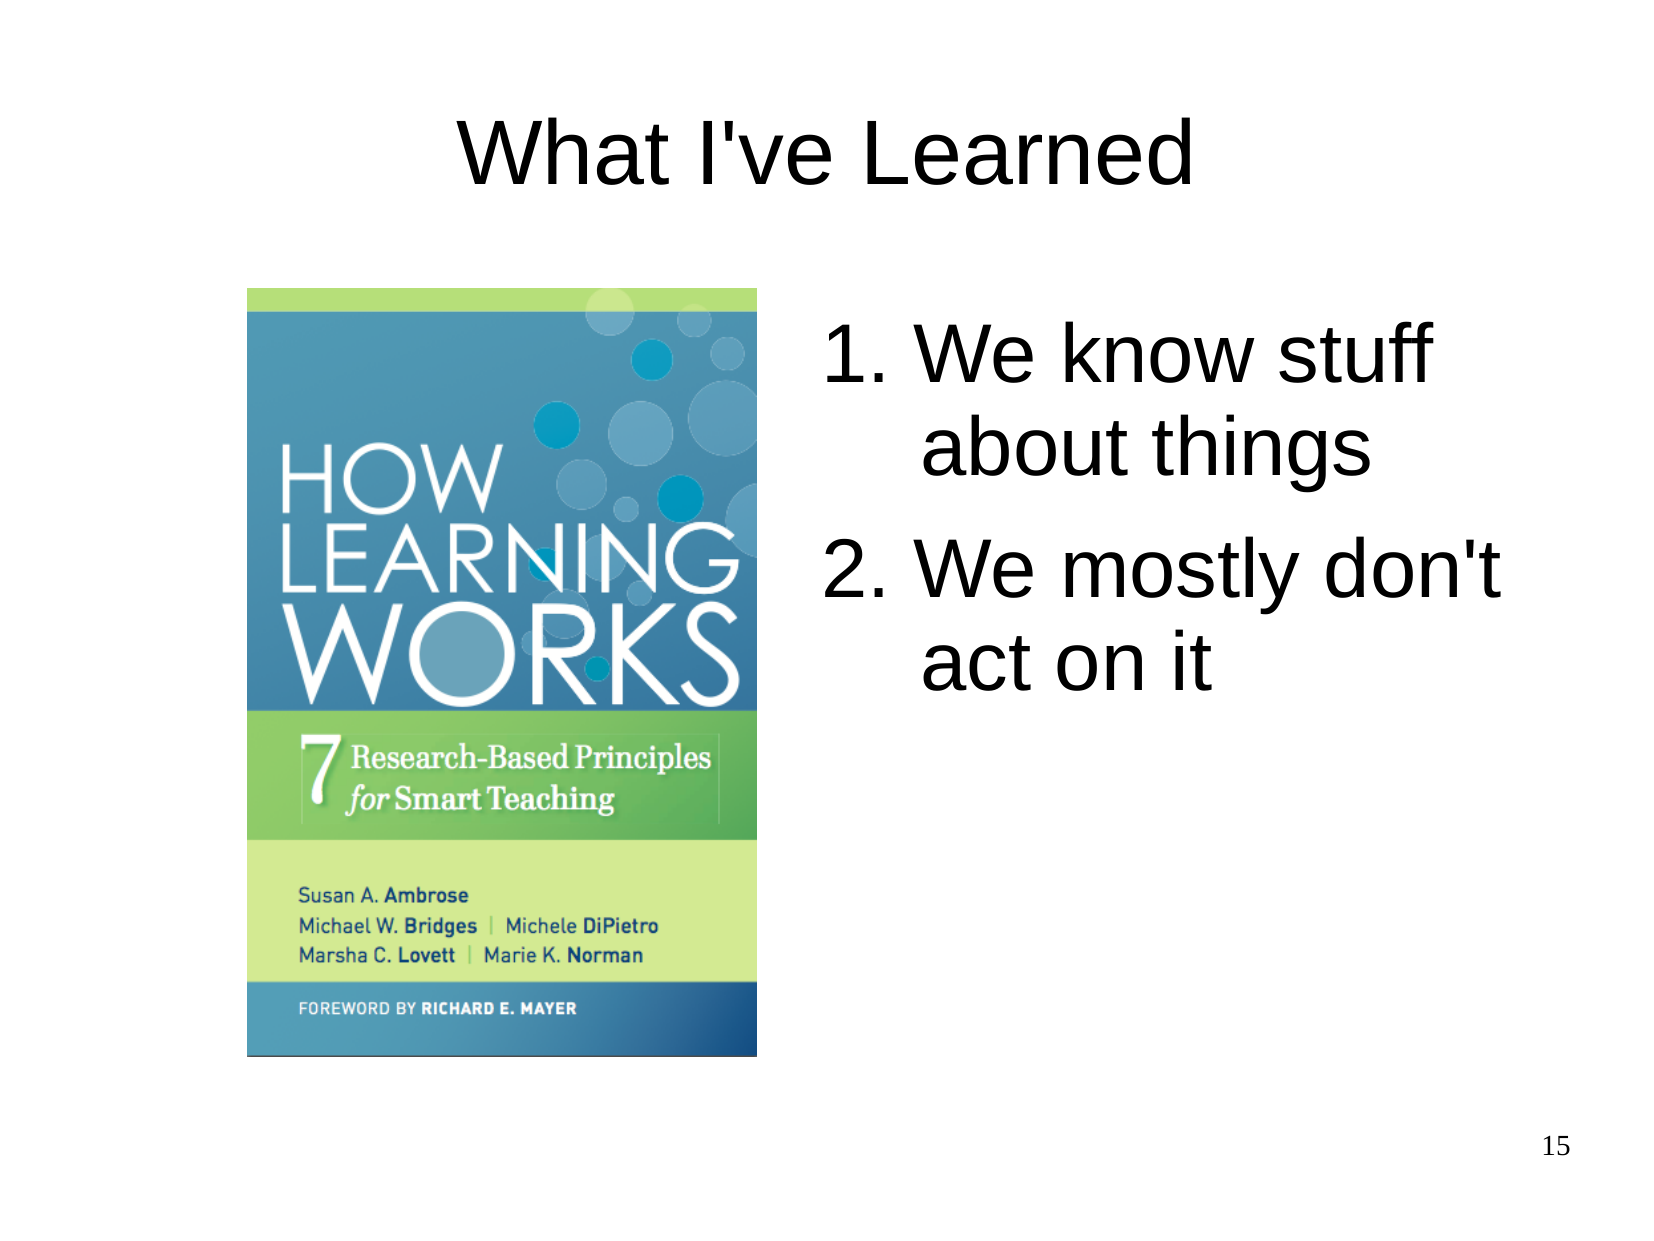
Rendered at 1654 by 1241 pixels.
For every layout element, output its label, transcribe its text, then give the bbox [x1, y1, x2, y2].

list We know stuff about things We mostly don't act on it [803, 307, 1512, 827]
picture [247, 288, 757, 1057]
title What I've Learned [82, 49, 1571, 257]
